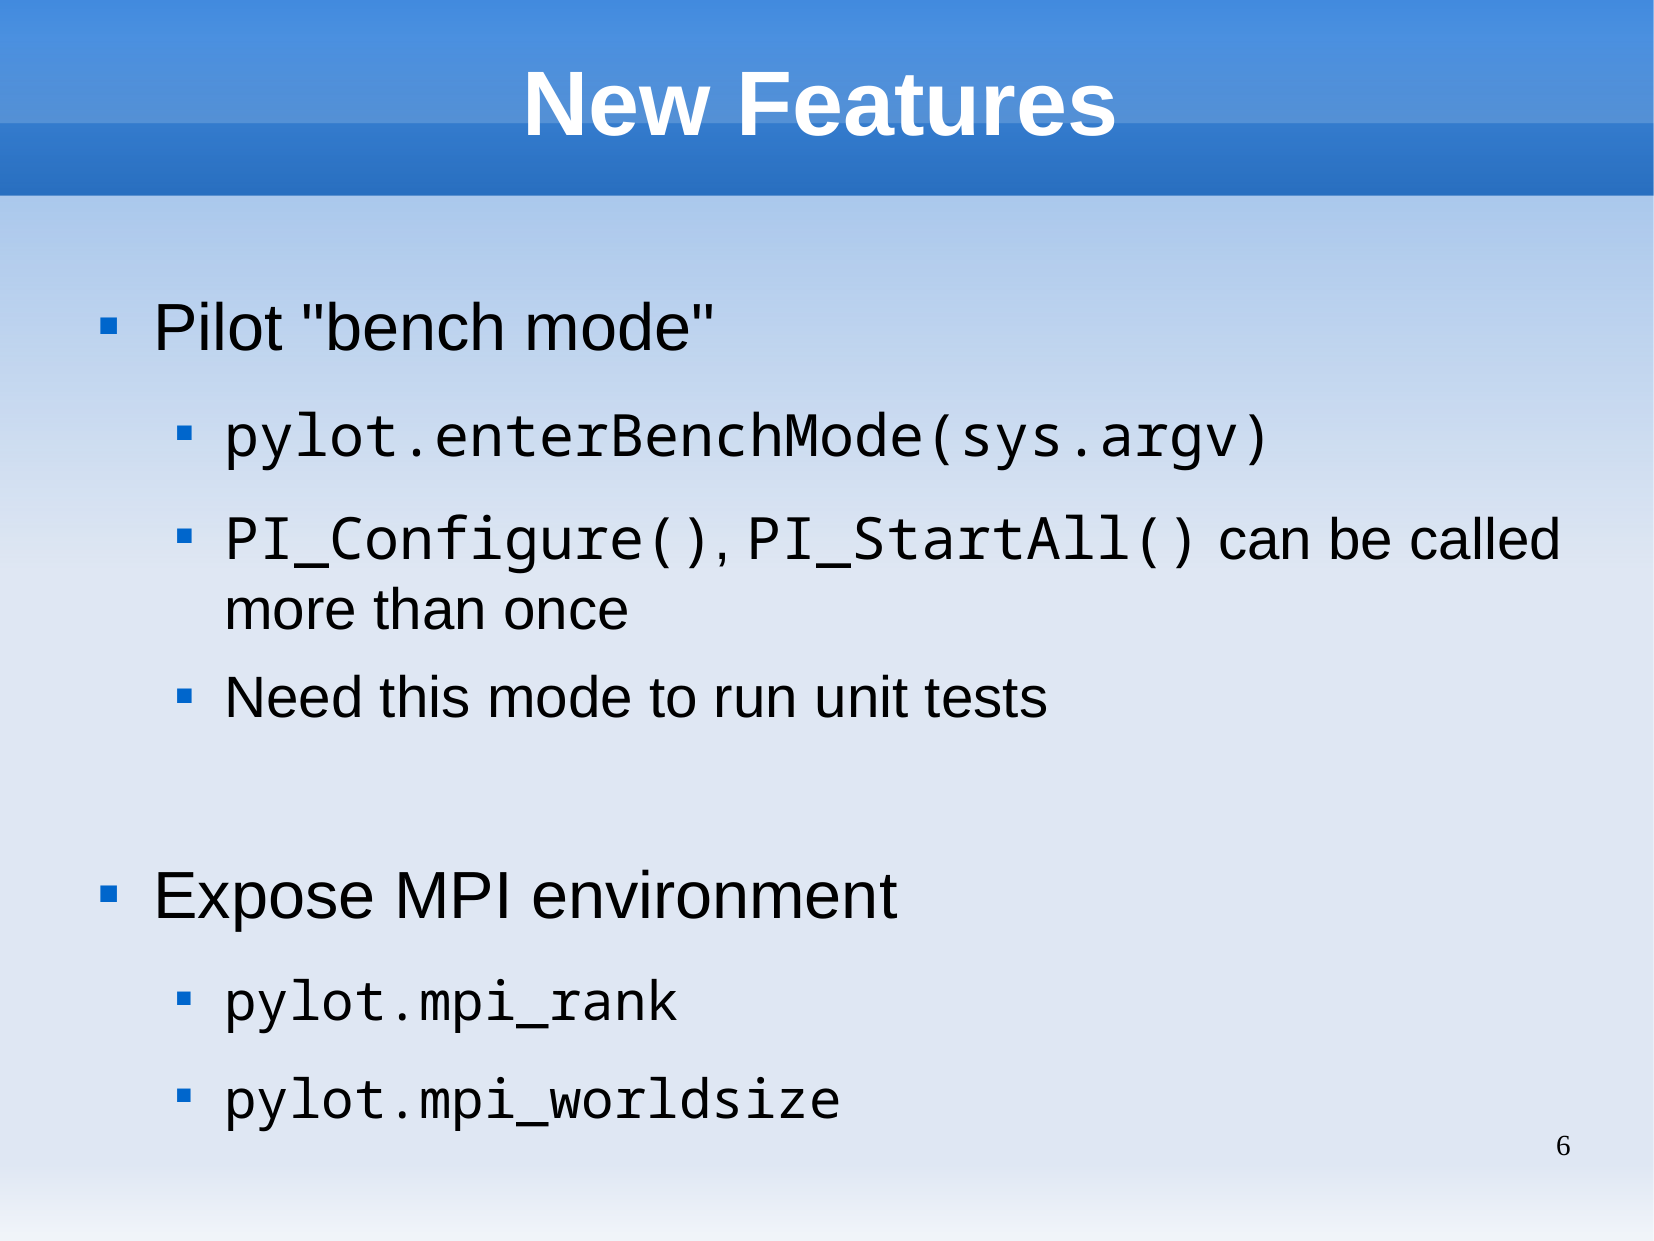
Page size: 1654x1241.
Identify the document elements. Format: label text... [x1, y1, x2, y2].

list Pilot "bench mode" pylot.enterBenchMode(sys.argv) PI_Configure(), PI_StartAll() can be called more than once Need this mode to run unit tests Expose MPI environment pylot.mpi_rank pylot.mpi_worldsize [82, 290, 1571, 1094]
picture [0, 0, 1654, 1241]
title New Features [76, 7, 1565, 200]
